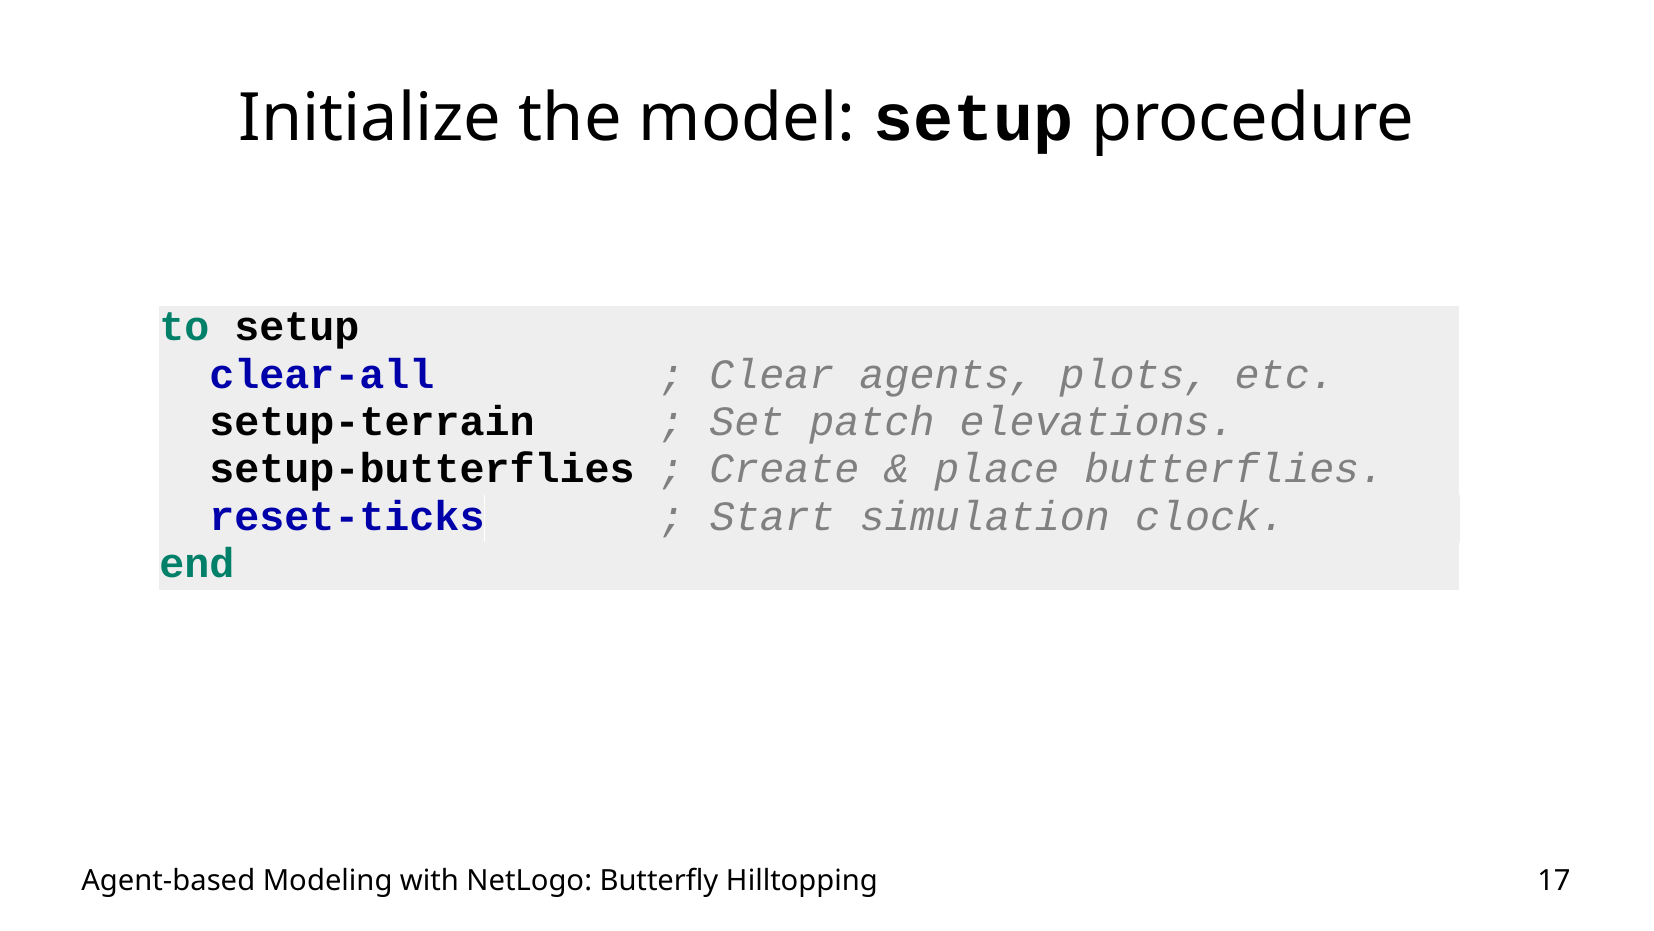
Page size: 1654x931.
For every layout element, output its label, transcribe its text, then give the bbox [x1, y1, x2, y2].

list to setup clear-all ; Clear agents, plots, etc. setup-terrain ; Set patch elevations. setup-butterflies ; Create & place butterflies. reset-ticks ; Start simulation clock. end [159, 306, 1648, 846]
title Initialize the model: setup procedure [82, 37, 1571, 193]
